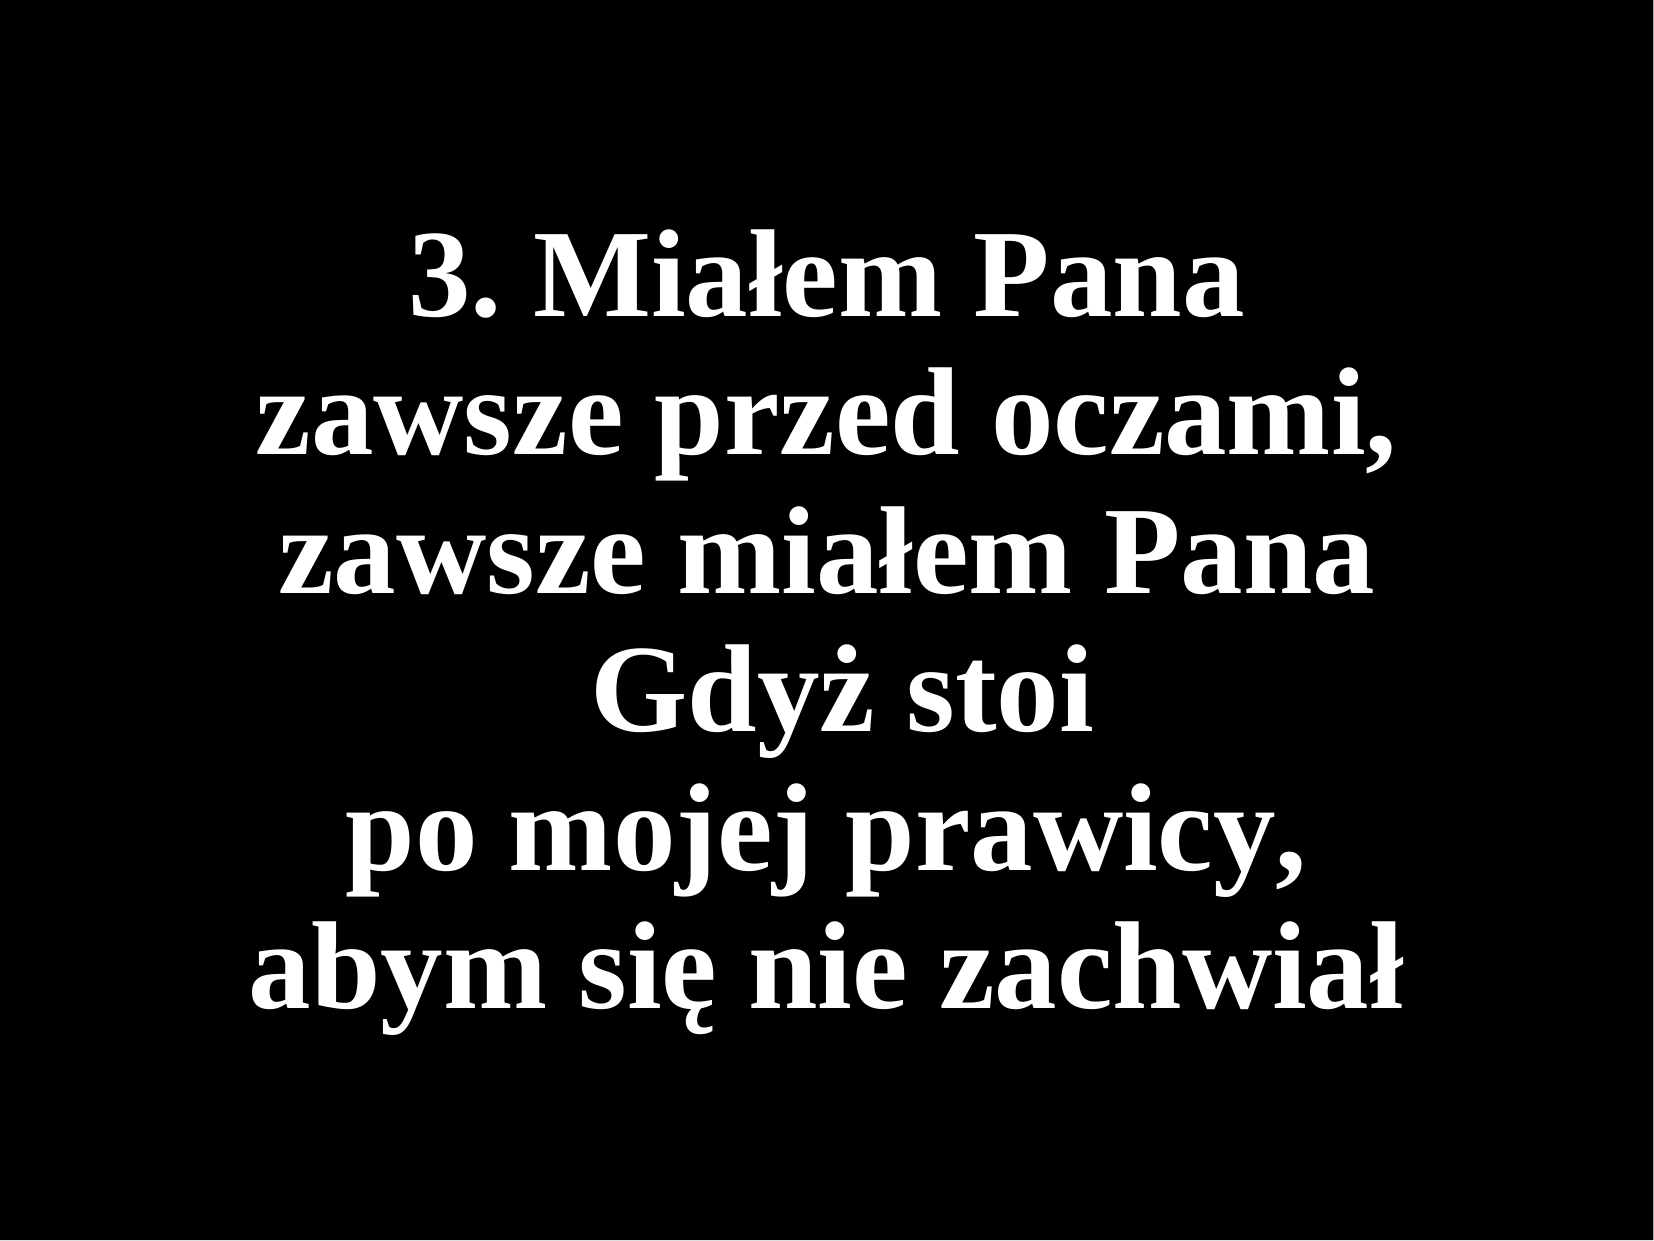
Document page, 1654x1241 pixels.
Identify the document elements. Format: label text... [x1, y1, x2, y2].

title 3. Miałem Pana zawsze przed oczami, zawsze miałem Pana Gdyż stoi po mojej prawicy, abym się nie zachwiał [0, 0, 1654, 1241]
